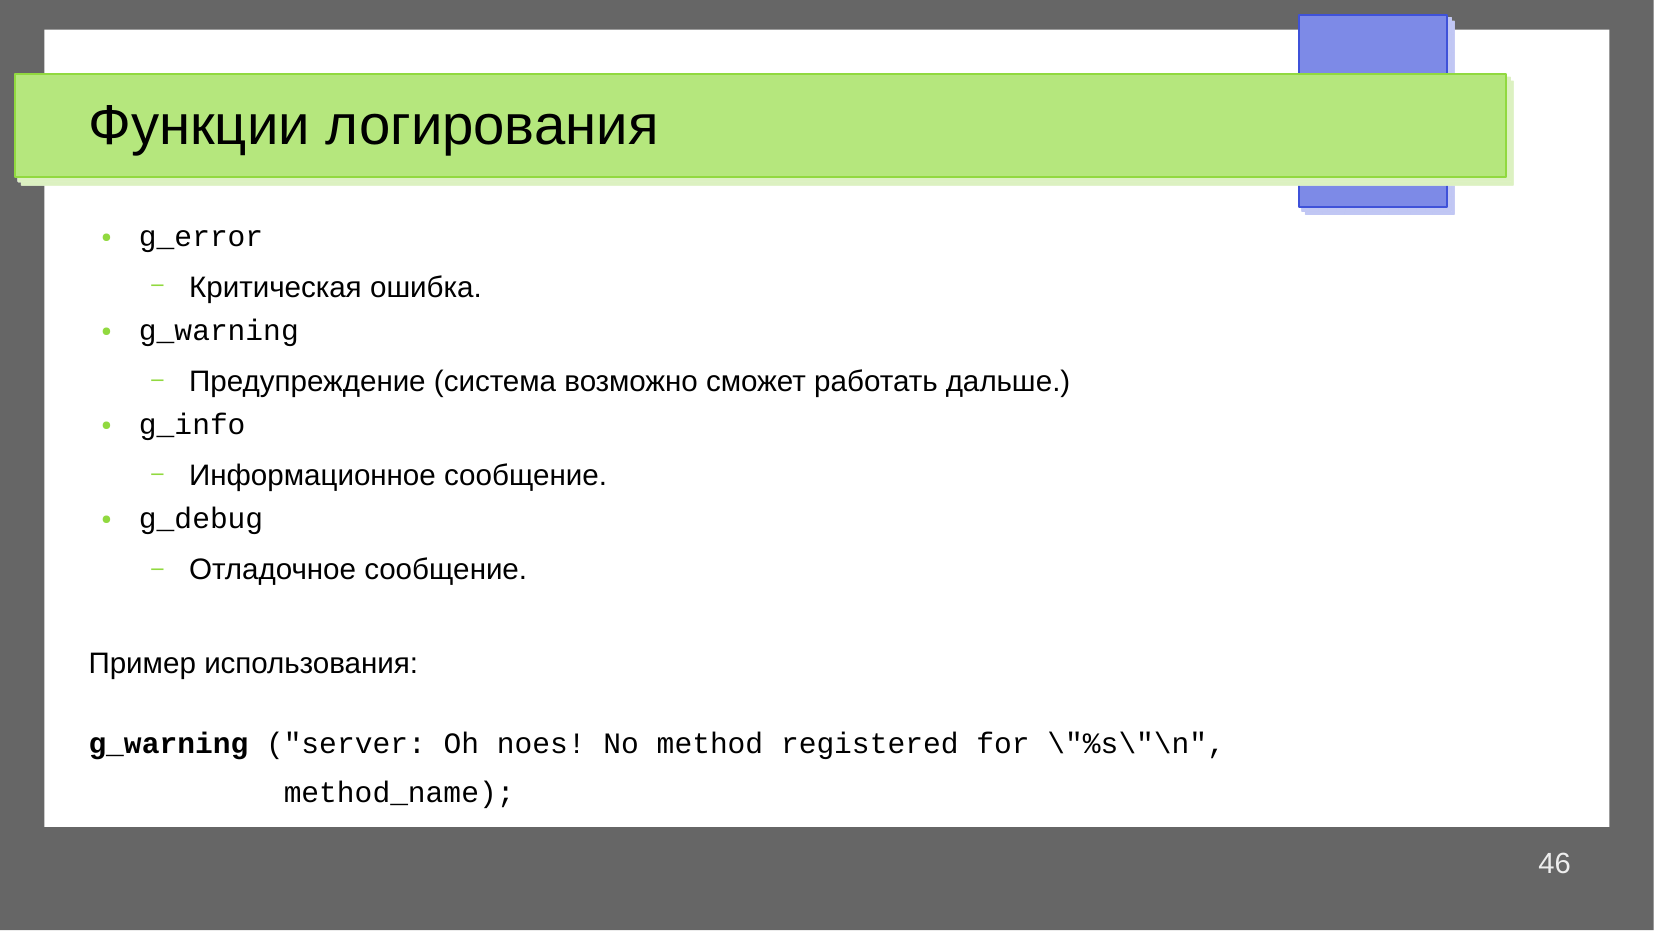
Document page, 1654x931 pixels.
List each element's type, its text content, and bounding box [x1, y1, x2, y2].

list g_error Критическая ошибка. g_warning Предупреждение (система возможно сможет работать дальше.) g_info Информационное сообщение. g_debug Отладочное сообщение. Пример использования: g_warning ("server: Oh noes! No method registered for \"%s\"\n", method_name); [88, 221, 1565, 813]
title Функции логирования [88, 73, 1506, 178]
